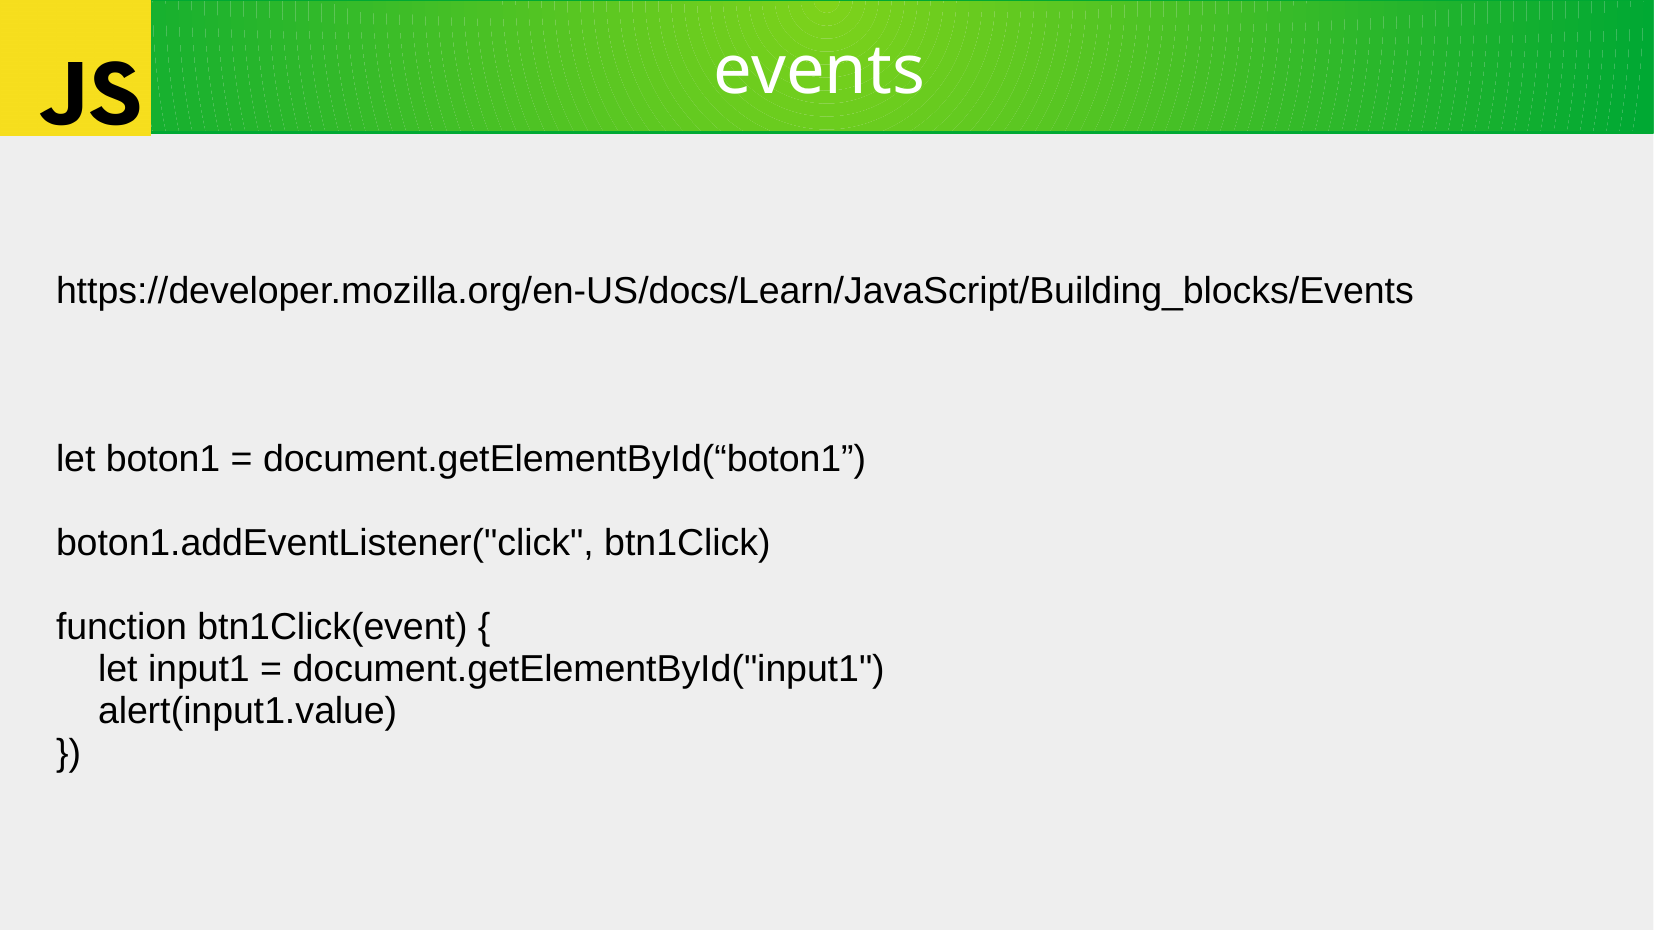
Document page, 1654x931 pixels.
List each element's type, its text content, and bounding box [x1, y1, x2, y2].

text_box https://developer.mozilla.org/en-US/docs/Learn/JavaScript/Building_blocks/Events let boton1 = document.getElementById(“boton1”) boton1.addEventListener("click", btn1Click) function btn1Click(event) { let input1 = document.getElementById("input1") alert(input1.value) }) [41, 262, 1617, 782]
title events [151, 14, 1565, 119]
picture [0, 0, 151, 136]
